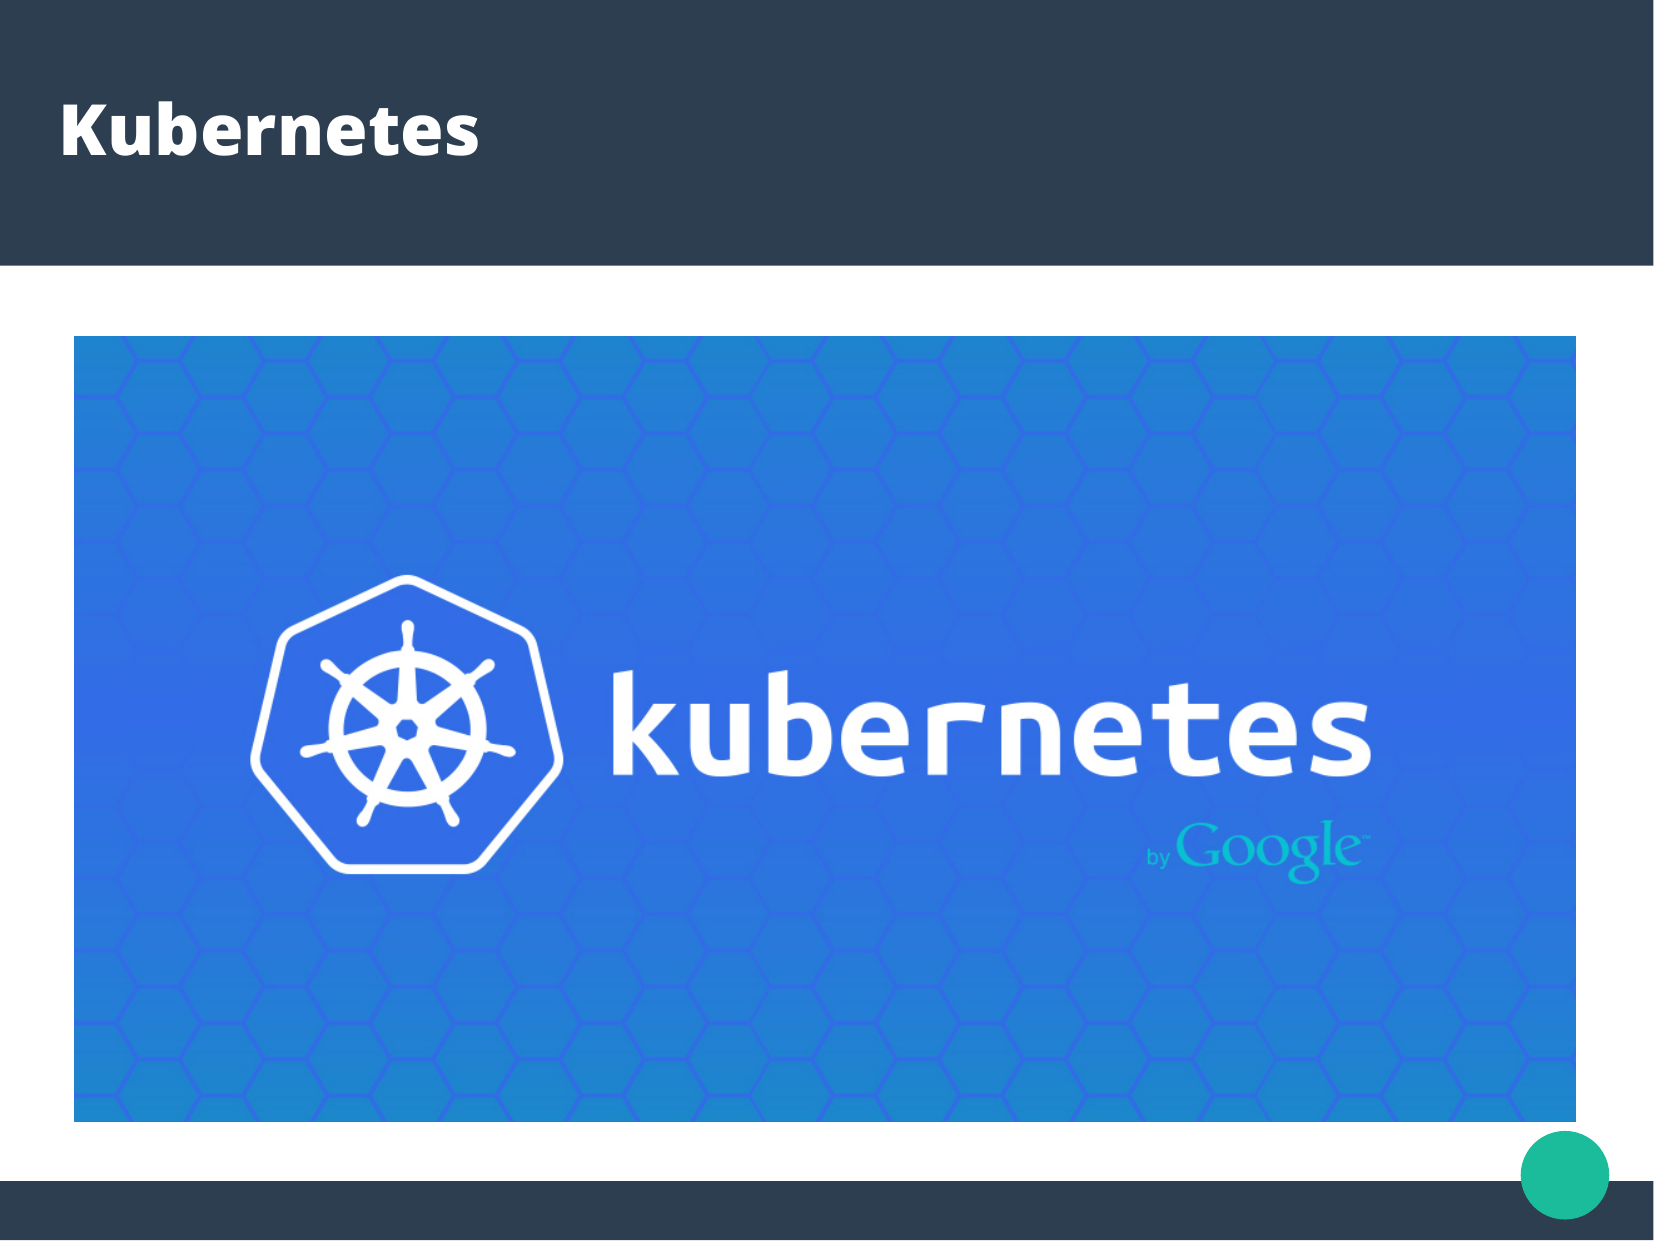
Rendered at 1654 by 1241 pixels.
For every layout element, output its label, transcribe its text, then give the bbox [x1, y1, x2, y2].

title Kubernetes [59, 49, 1595, 207]
picture [74, 336, 1576, 1122]
